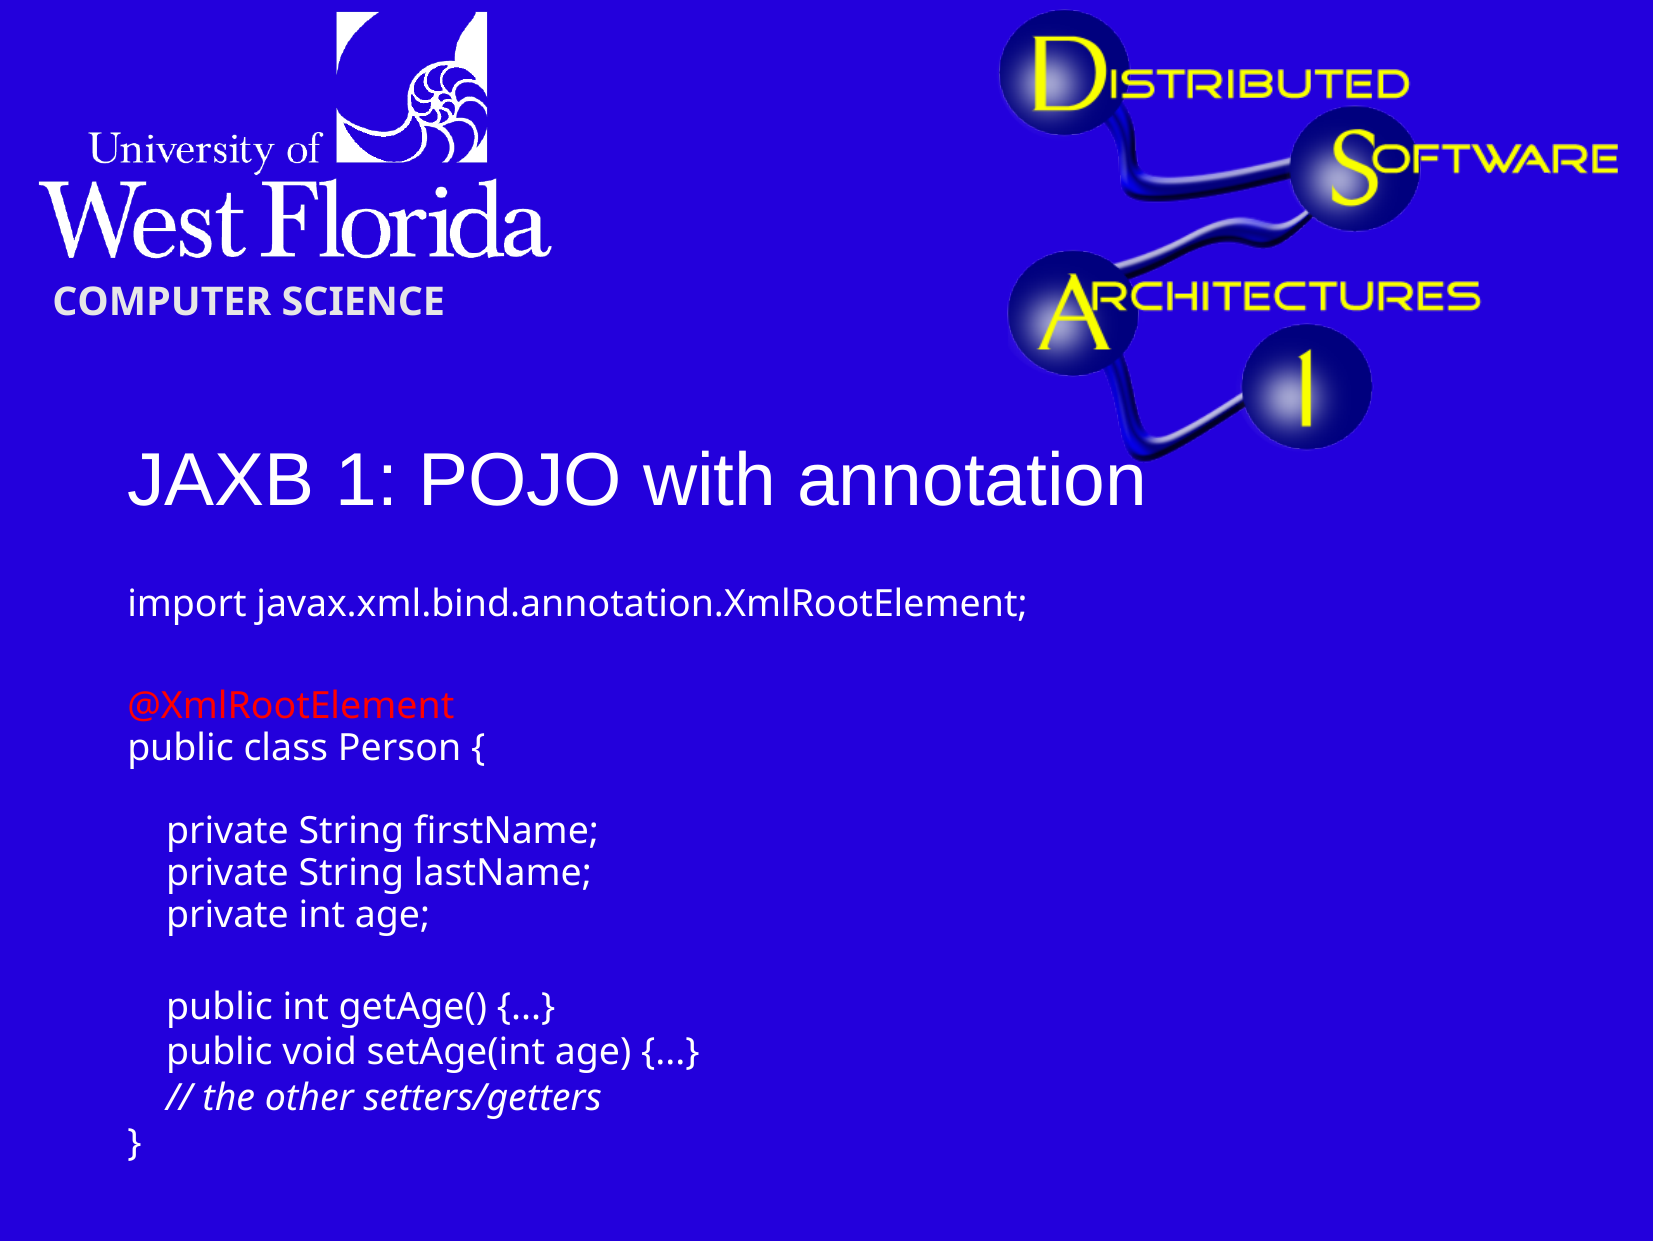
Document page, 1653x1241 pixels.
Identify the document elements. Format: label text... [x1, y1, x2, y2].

picture [910, 0, 1653, 506]
picture [37, 0, 559, 262]
text_box COMPUTER SCIENCE [37, 262, 563, 333]
text_box JAXB 1: POJO with annotation import javax.xml.bind.annotation.XmlRootElement; @XmlRootElement public class Person { private String firstName; private String lastName; private int age; public int getAge() {...} public void setAge(int age) {...} // the other setters/getters } [112, 426, 1388, 1235]
